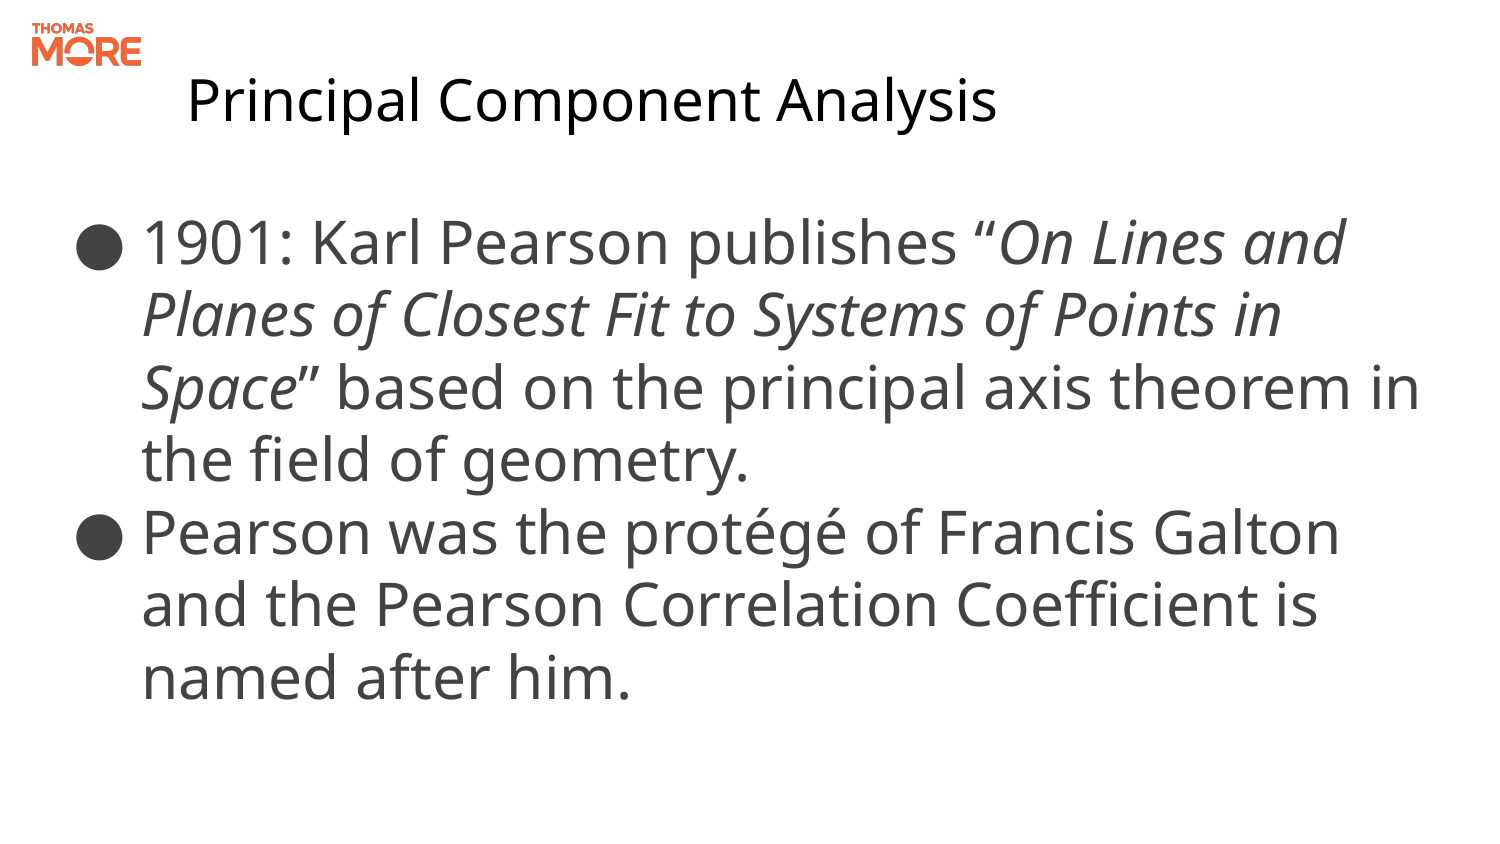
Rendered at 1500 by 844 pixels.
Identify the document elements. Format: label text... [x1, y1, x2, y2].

title Principal Component Analysis [171, 48, 1449, 143]
list 1901: Karl Pearson publishes “On Lines and Planes of Closest Fit to Systems of Points in Space” based on the principal axis theorem in the field of geometry. Pearson was the protégé of Francis Galton and the Pearson Correlation Coefficient is named after him. [51, 189, 1476, 750]
picture [22, 13, 151, 76]
